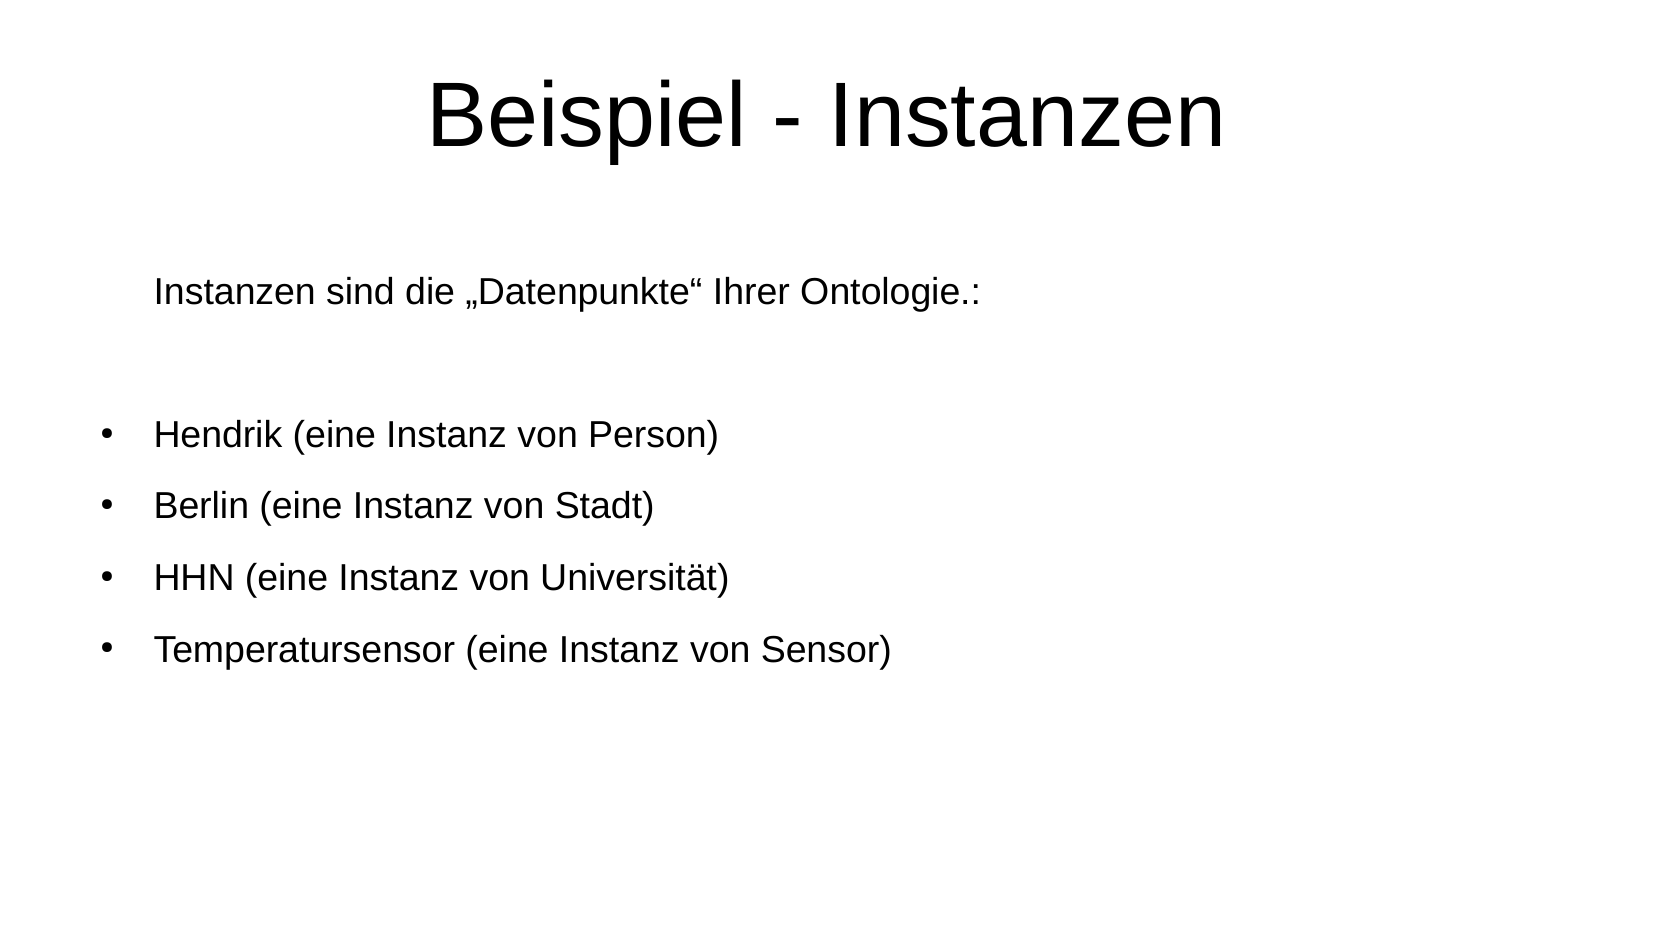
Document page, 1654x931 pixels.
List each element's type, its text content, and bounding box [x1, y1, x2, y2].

list Instanzen sind die „Datenpunkte“ Ihrer Ontologie.: Hendrik (eine Instanz von Person) Berlin (eine Instanz von Stadt) HHN (eine Instanz von Universität) Temperatursensor (eine Instanz von Sensor) [82, 217, 1571, 758]
title Beispiel - Instanzen [82, 37, 1571, 193]
